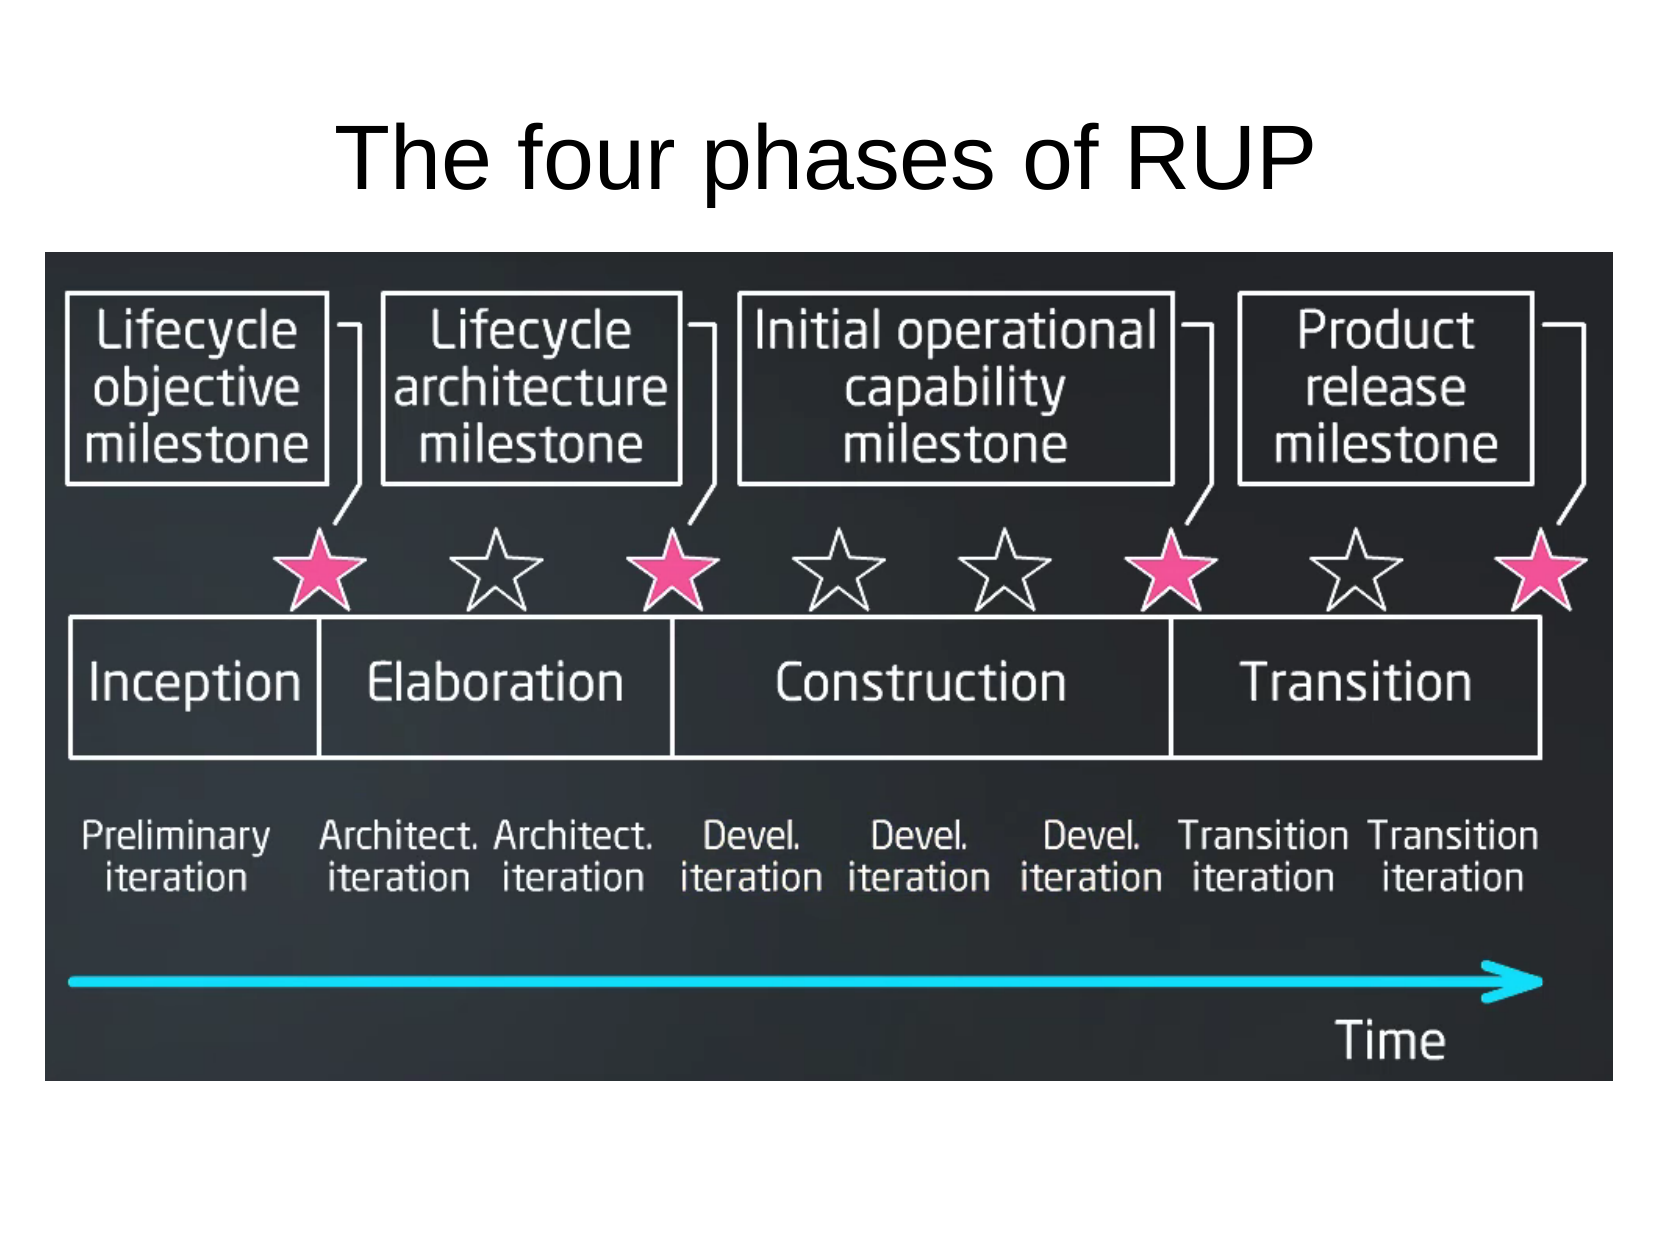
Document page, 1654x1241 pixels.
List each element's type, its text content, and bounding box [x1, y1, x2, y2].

title The four phases of RUP [82, 49, 1571, 252]
picture [45, 252, 1613, 1081]
